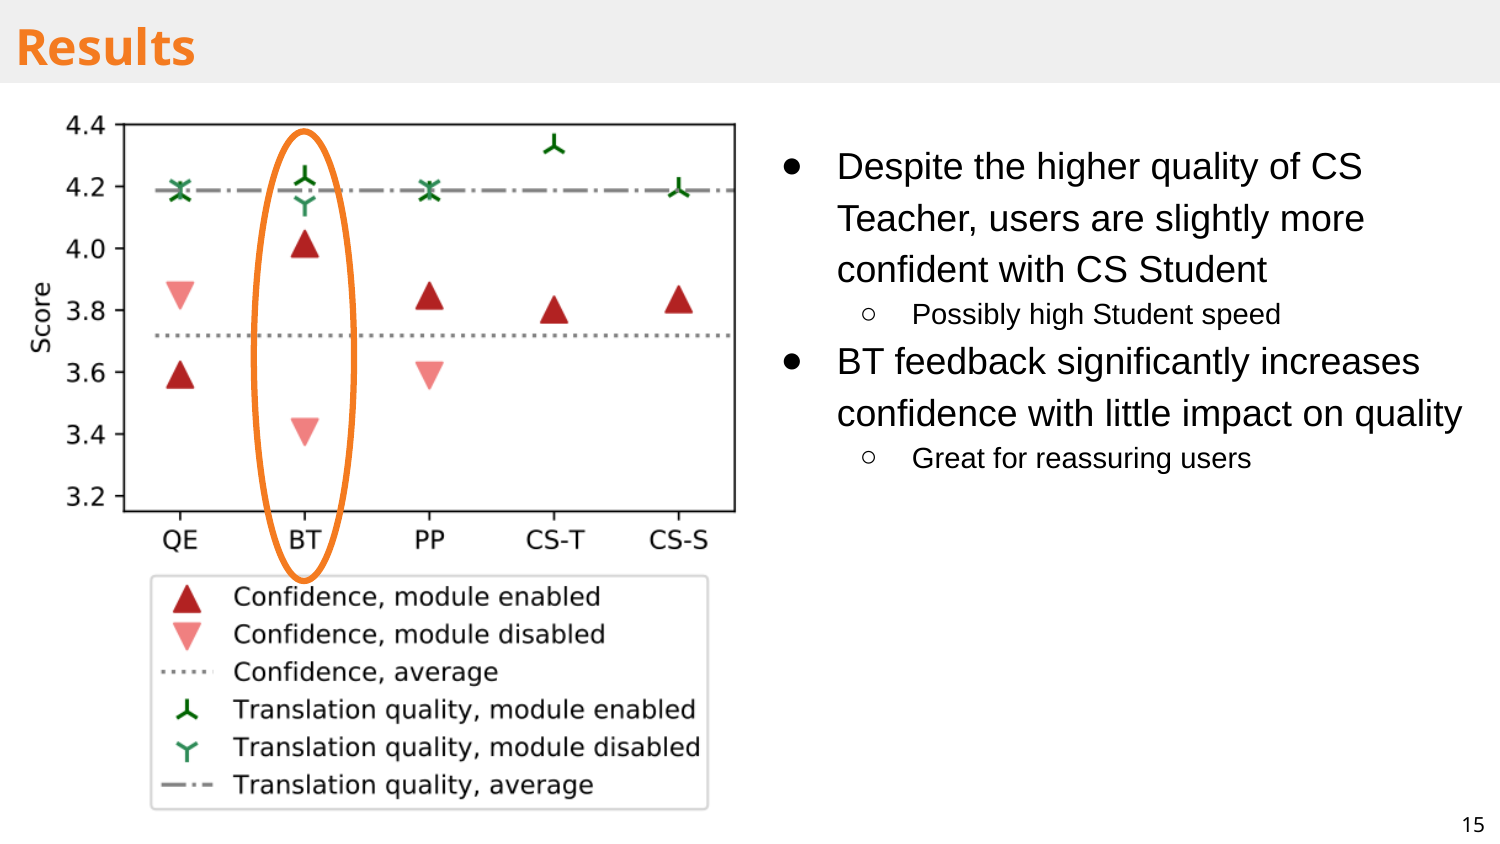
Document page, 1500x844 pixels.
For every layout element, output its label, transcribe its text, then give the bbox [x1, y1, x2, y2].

slide_number 1 [1410, 807, 1500, 844]
picture [24, 107, 747, 819]
title Results [0, 0, 1500, 83]
list Despite the higher quality of CS Teacher, users are slightly more confident with CS Student Possibly high Student speed BT feedback significantly increases confidence with little impact on quality Great for reassuring users [747, 120, 1490, 778]
